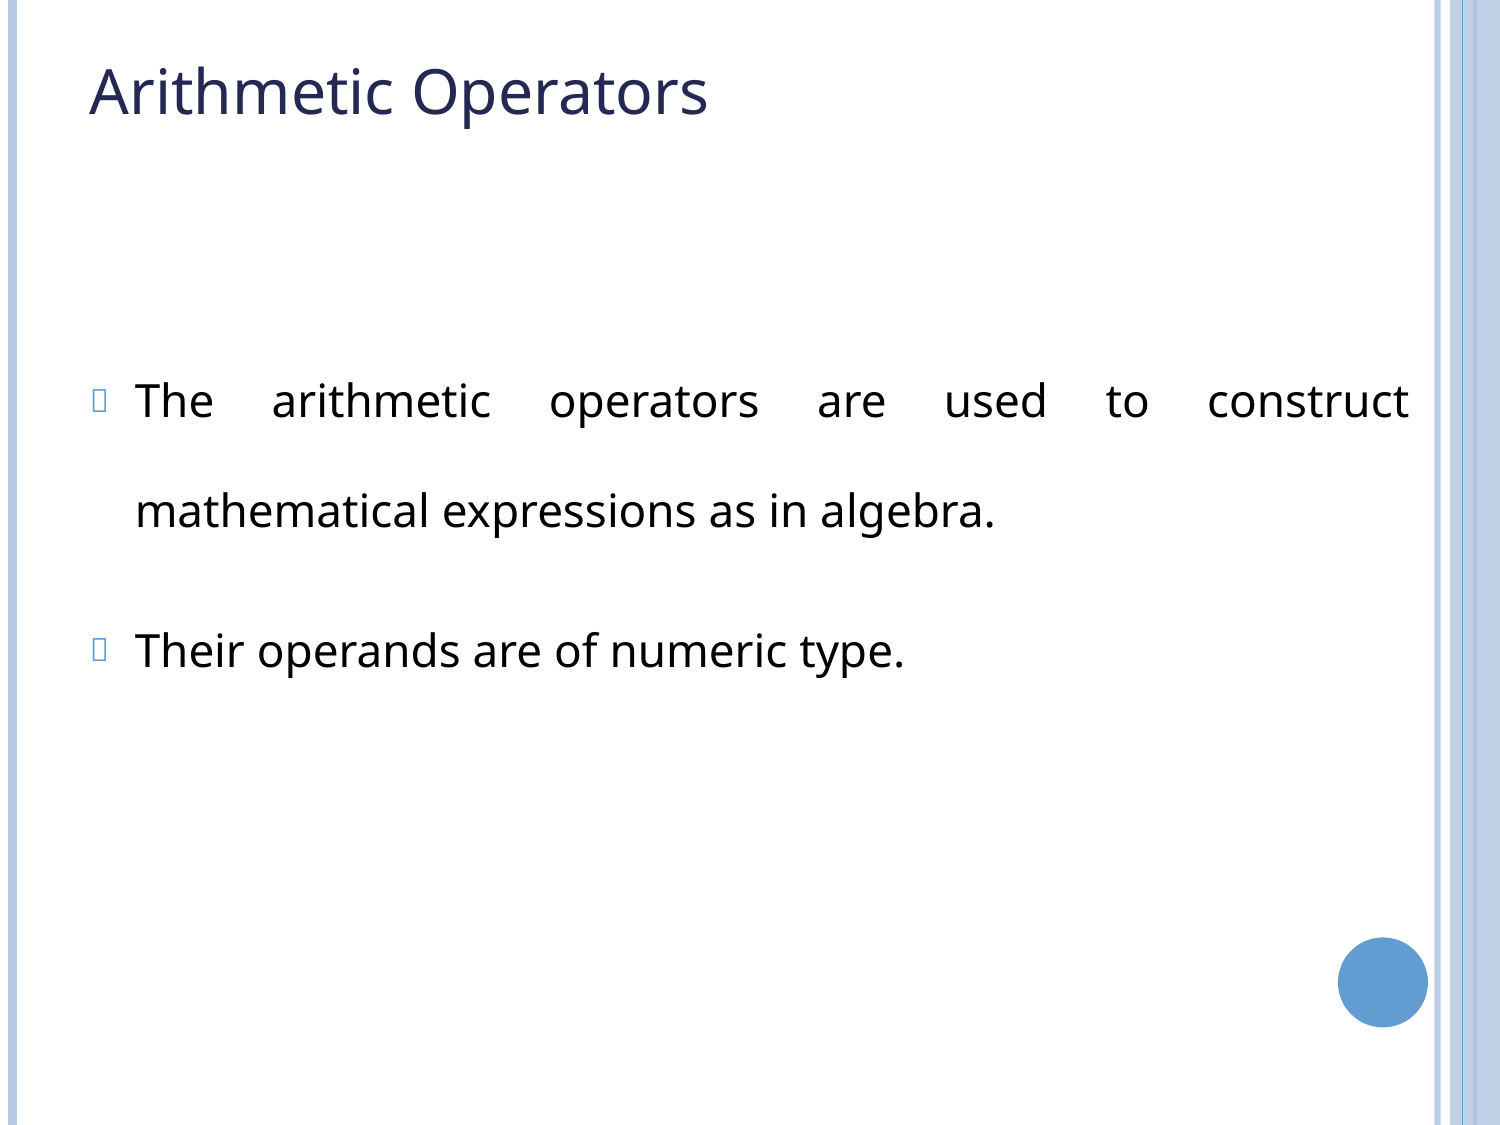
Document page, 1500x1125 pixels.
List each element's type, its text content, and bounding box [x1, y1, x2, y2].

title Arithmetic Operators [75, 45, 1300, 233]
list The arithmetic operators are used to construct mathematical expressions as in algebra. Their operands are of numeric type. [75, 309, 1425, 894]
